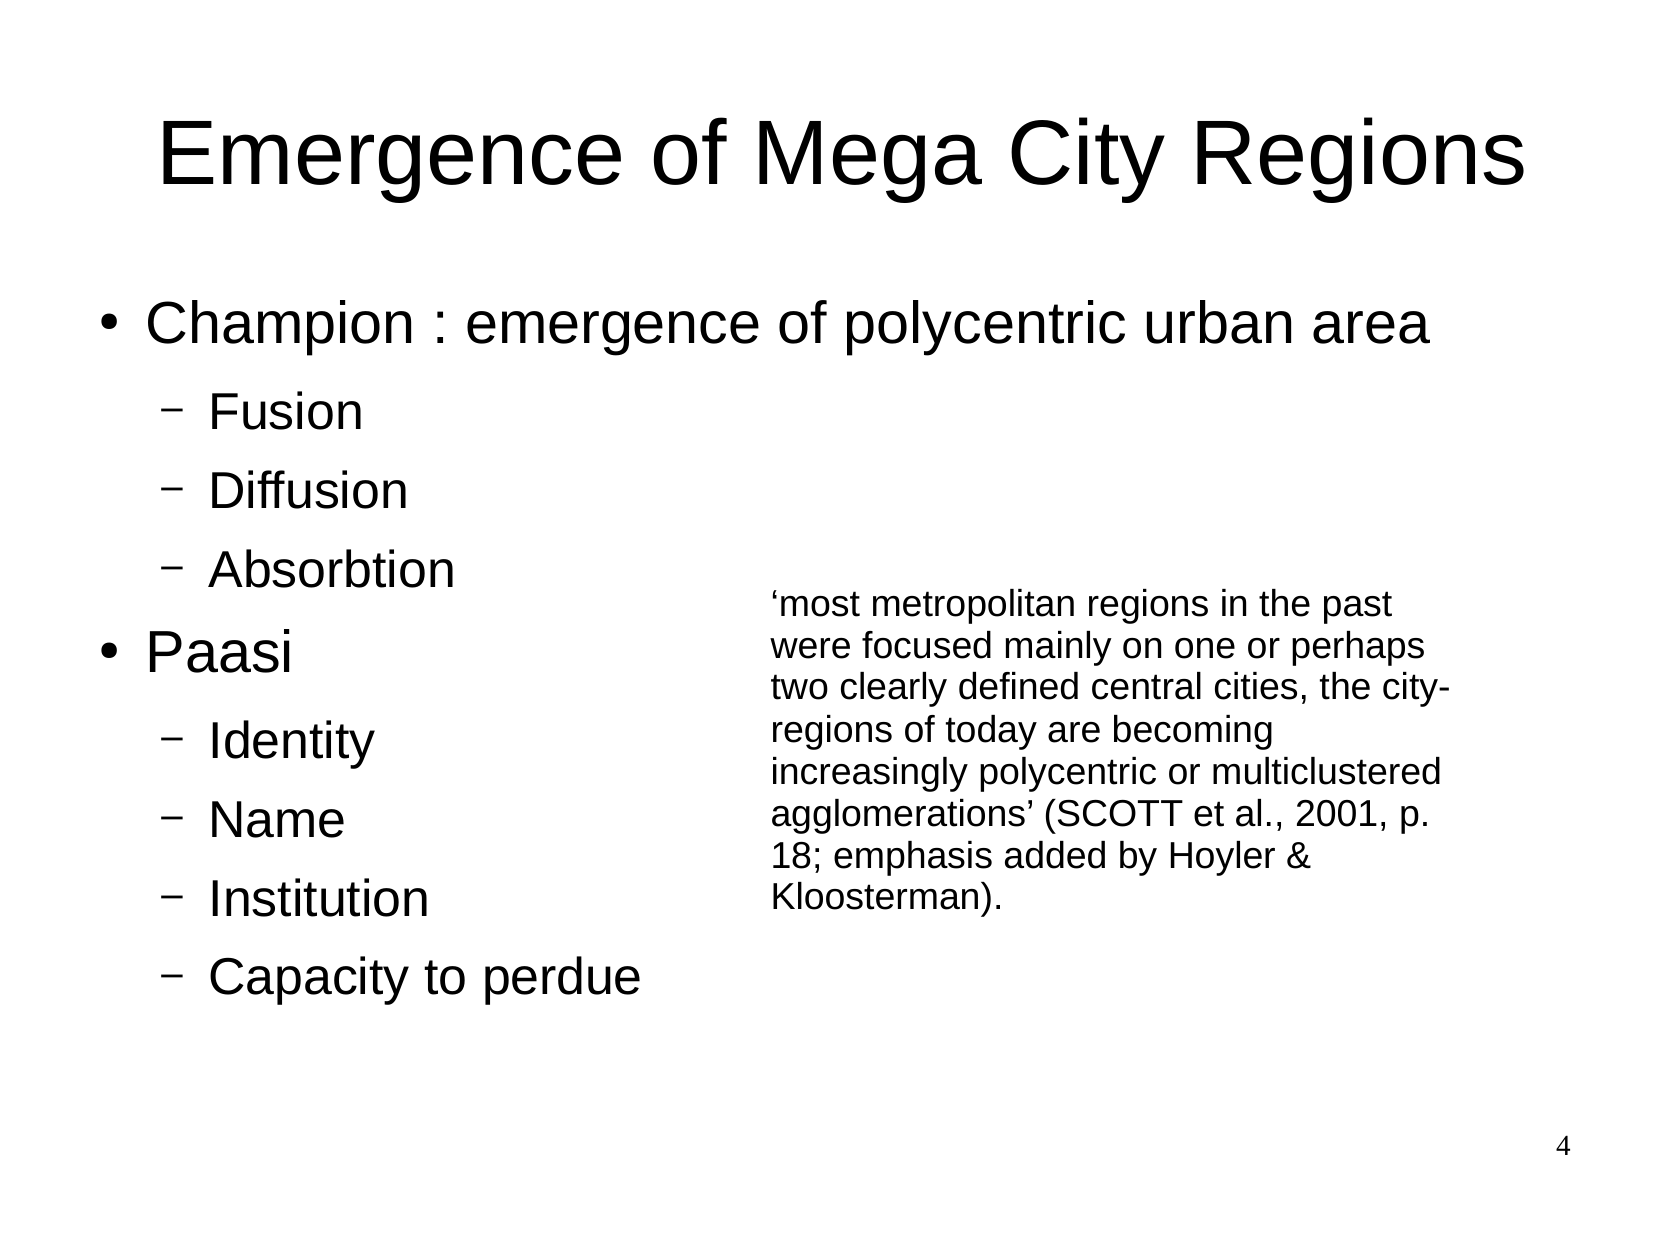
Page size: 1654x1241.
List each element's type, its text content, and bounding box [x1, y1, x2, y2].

list Champion : emergence of polycentric urban area Fusion Diffusion Absorbtion Paasi Identity Name Institution Capacity to perdue [82, 290, 1538, 1010]
text_box ‘most metropolitan regions in the past were focused mainly on one or perhaps two clearly defined central cities, the city-regions of today are becoming increasingly polycentric or multiclustered agglomerations’ (SCOTT et al., 2001, p. 18; emphasis added by Hoyler & Kloosterman). [755, 574, 1492, 968]
title Emergence of Mega City Regions [82, 49, 1571, 257]
